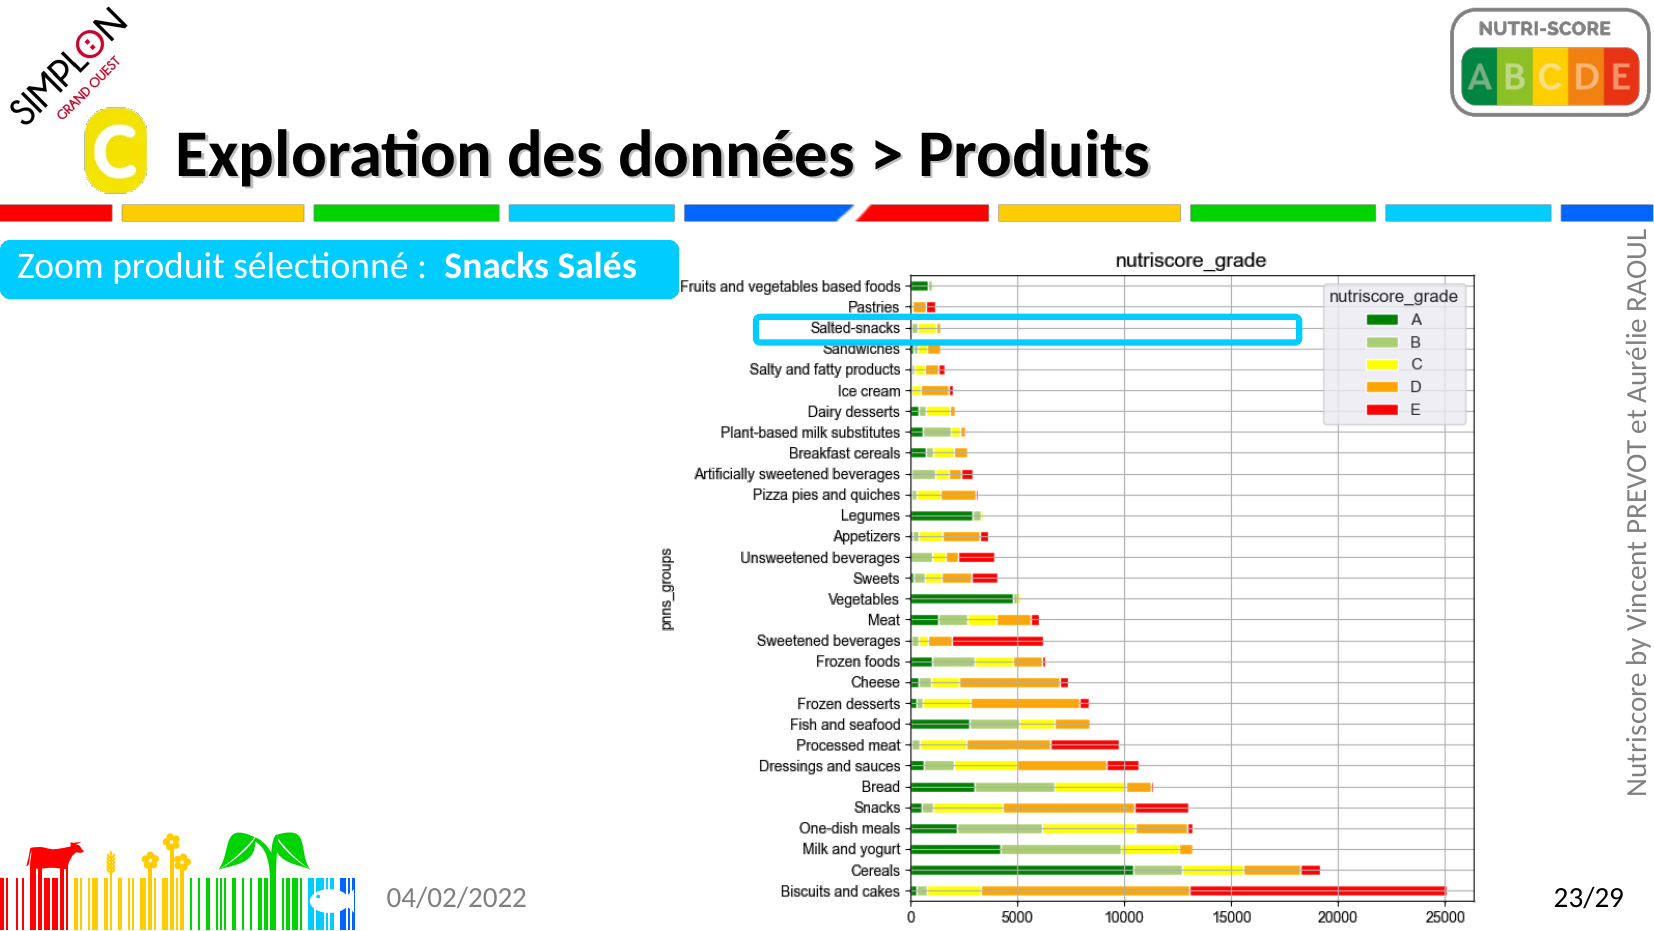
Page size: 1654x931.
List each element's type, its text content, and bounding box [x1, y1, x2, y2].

text_box Zoom produit sélectionné : Snacks Salés [0, 240, 680, 300]
picture [0, 200, 1654, 225]
picture [649, 242, 1483, 931]
picture [1448, 4, 1654, 119]
picture [82, 106, 151, 195]
picture [0, 826, 355, 930]
text_box [755, 316, 1300, 343]
title Exploration des données > Produits [175, 107, 1570, 212]
picture [2, 2, 147, 147]
